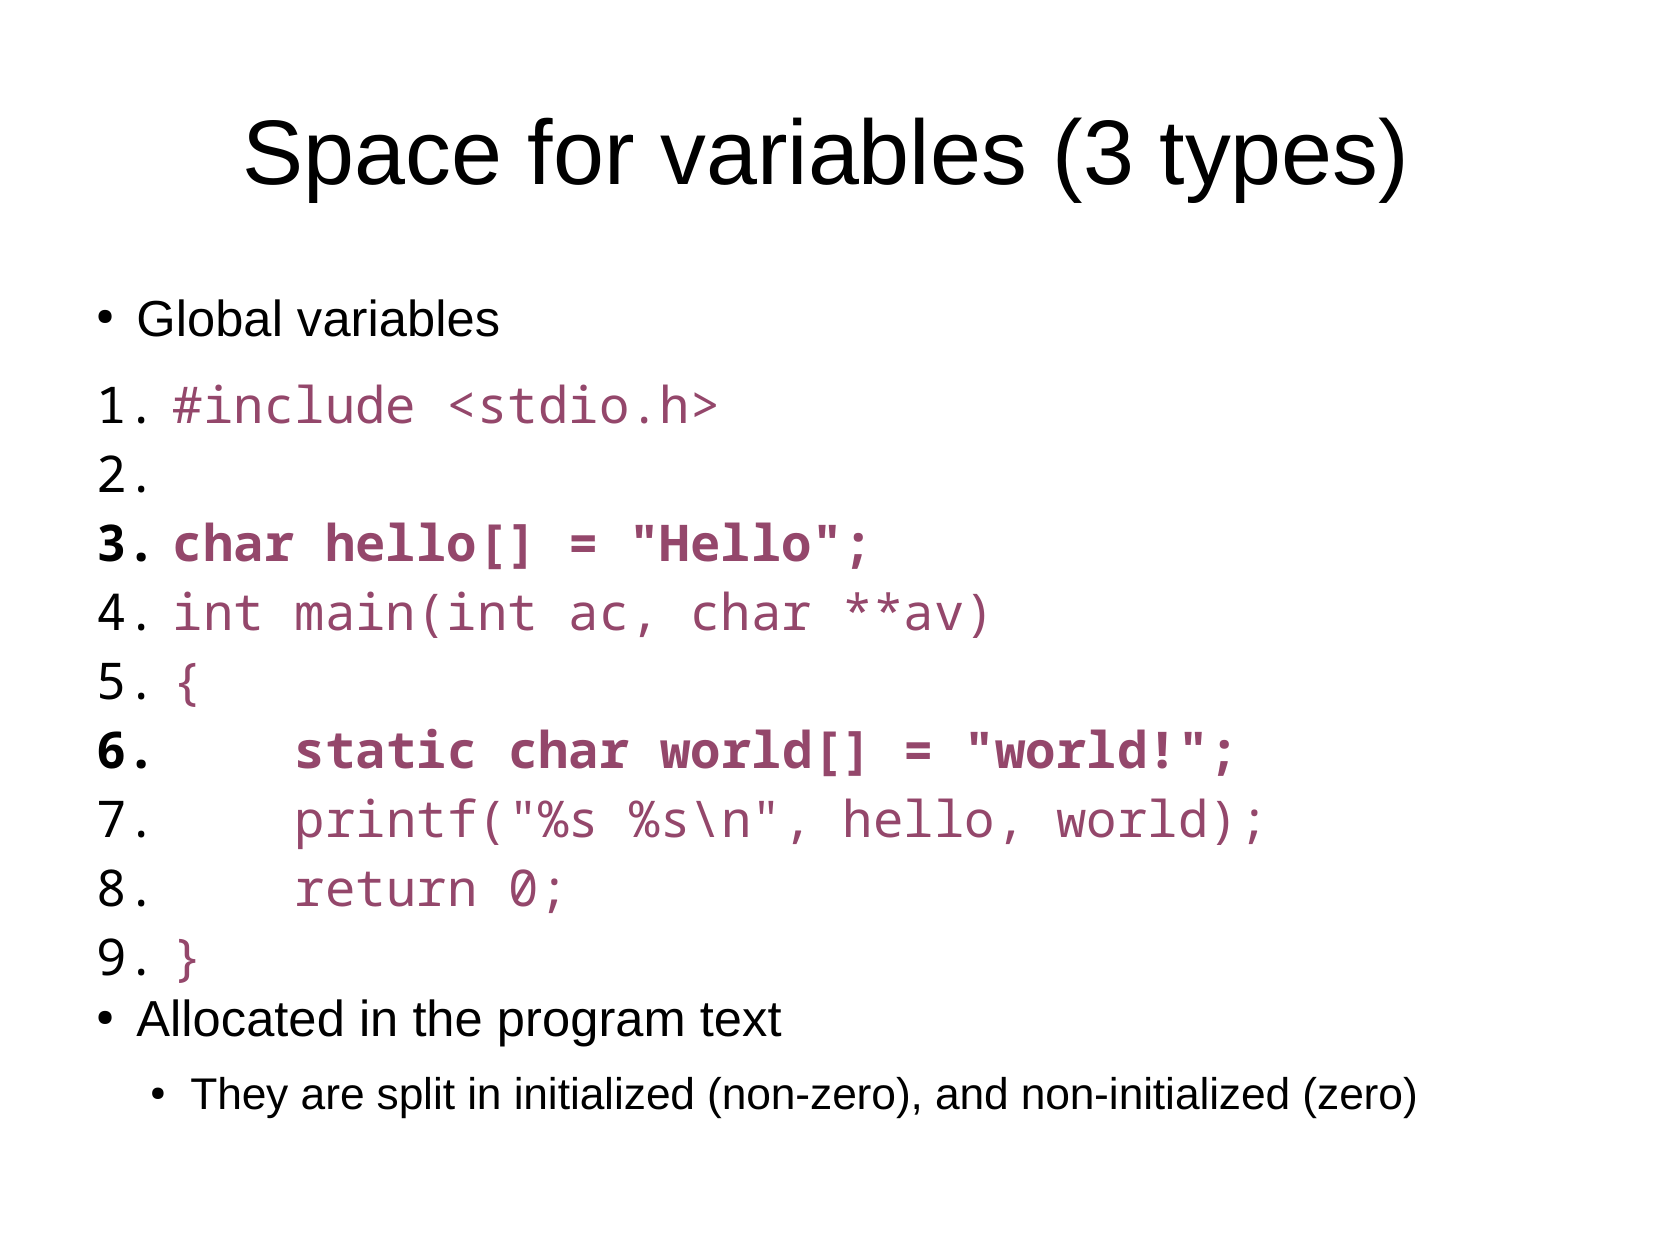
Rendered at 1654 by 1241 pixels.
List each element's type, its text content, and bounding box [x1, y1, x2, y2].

list Global variables #include <stdio.h> char hello[] = "Hello"; int main(int ac, char **av) { static char world[] = "world!"; printf("%s %s\n", hello, world); return 0; } Allocated in the program text They are split in initialized (non-zero), and non-initialized (zero) [82, 290, 1571, 1126]
title Space for variables (3 types) [82, 49, 1571, 257]
